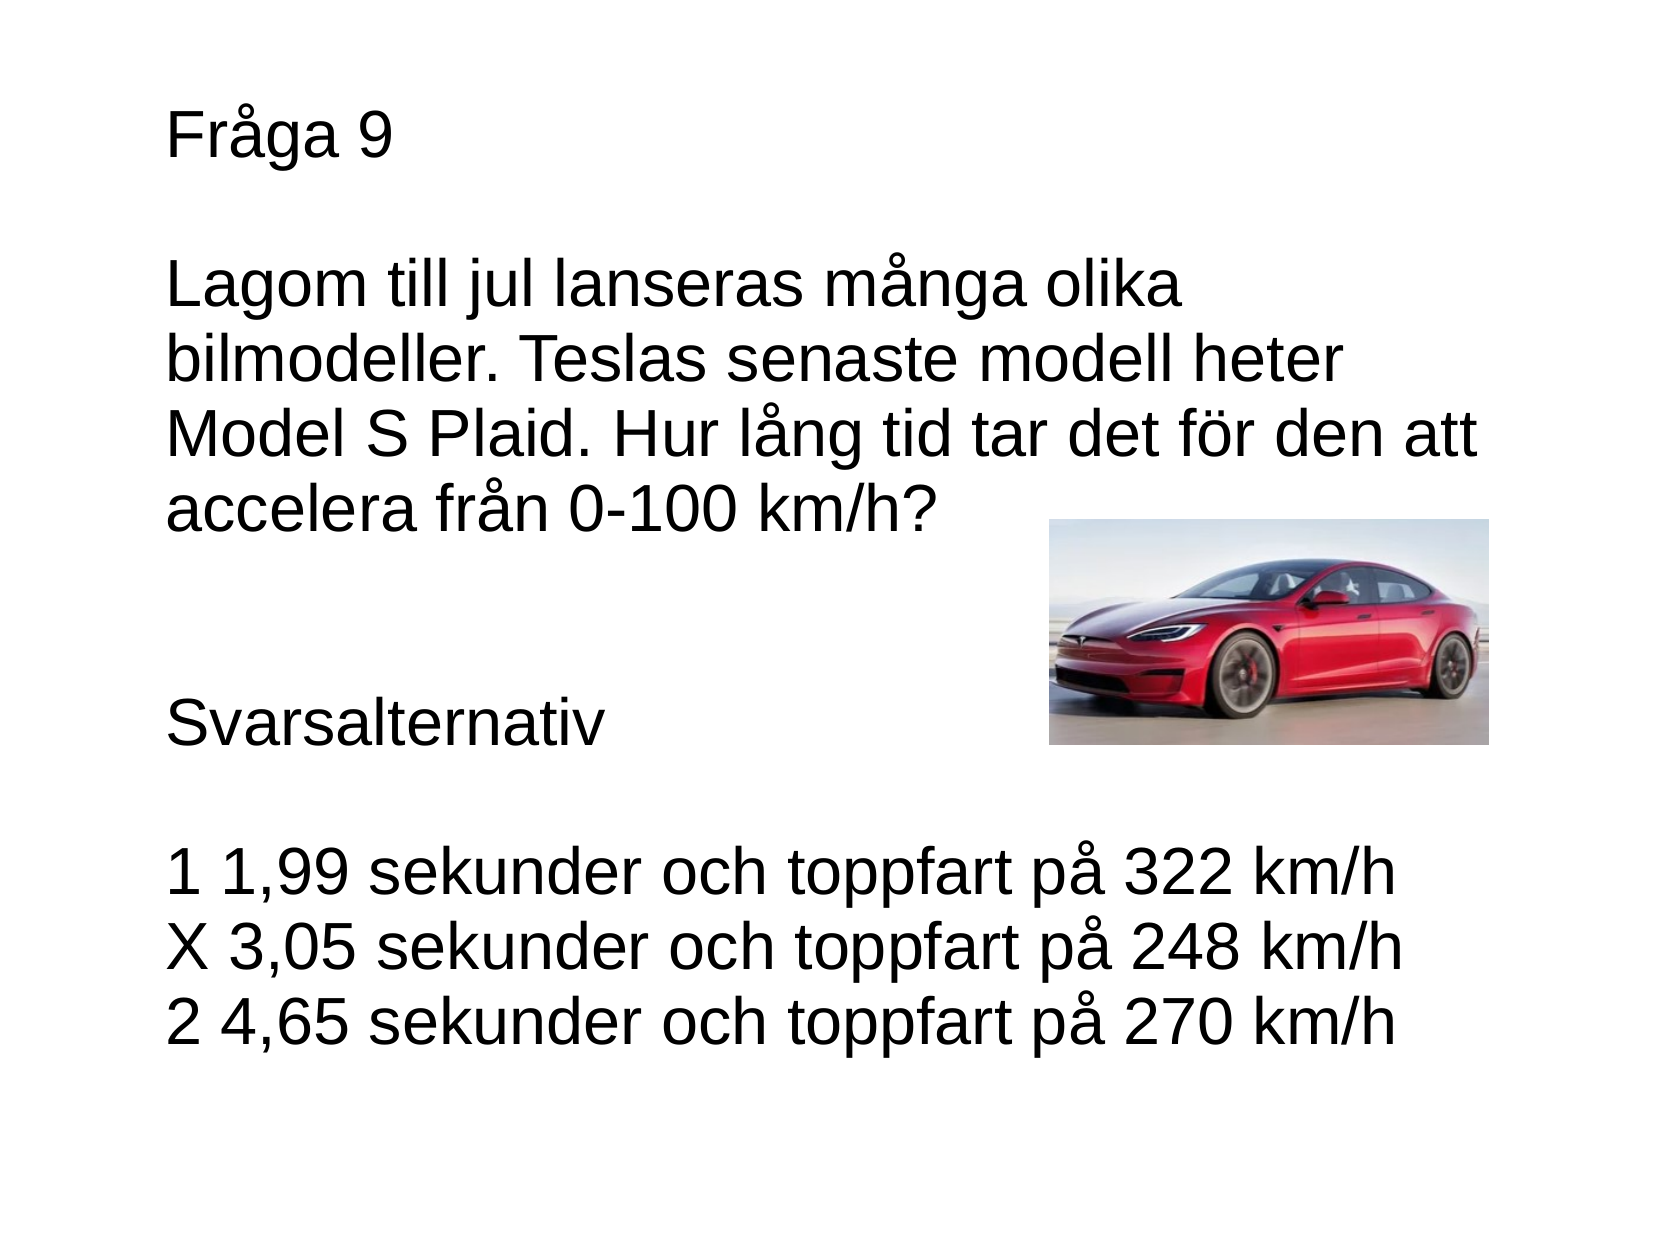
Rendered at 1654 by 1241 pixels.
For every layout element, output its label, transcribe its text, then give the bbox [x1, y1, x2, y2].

picture [1049, 519, 1489, 745]
text_box Svarsalternativ 1 1,99 sekunder och toppfart på 322 km/h X 3,05 sekunder och toppfart på 248 km/h 2 4,65 sekunder och toppfart på 270 km/h [165, 685, 1560, 1059]
subtitle Fråga 9 Lagom till jul lanseras många olika bilmodeller. Teslas senaste modell heter Model S Plaid. Hur lång tid tar det för den att accelera från 0-100 km/h? [165, 96, 1524, 546]
